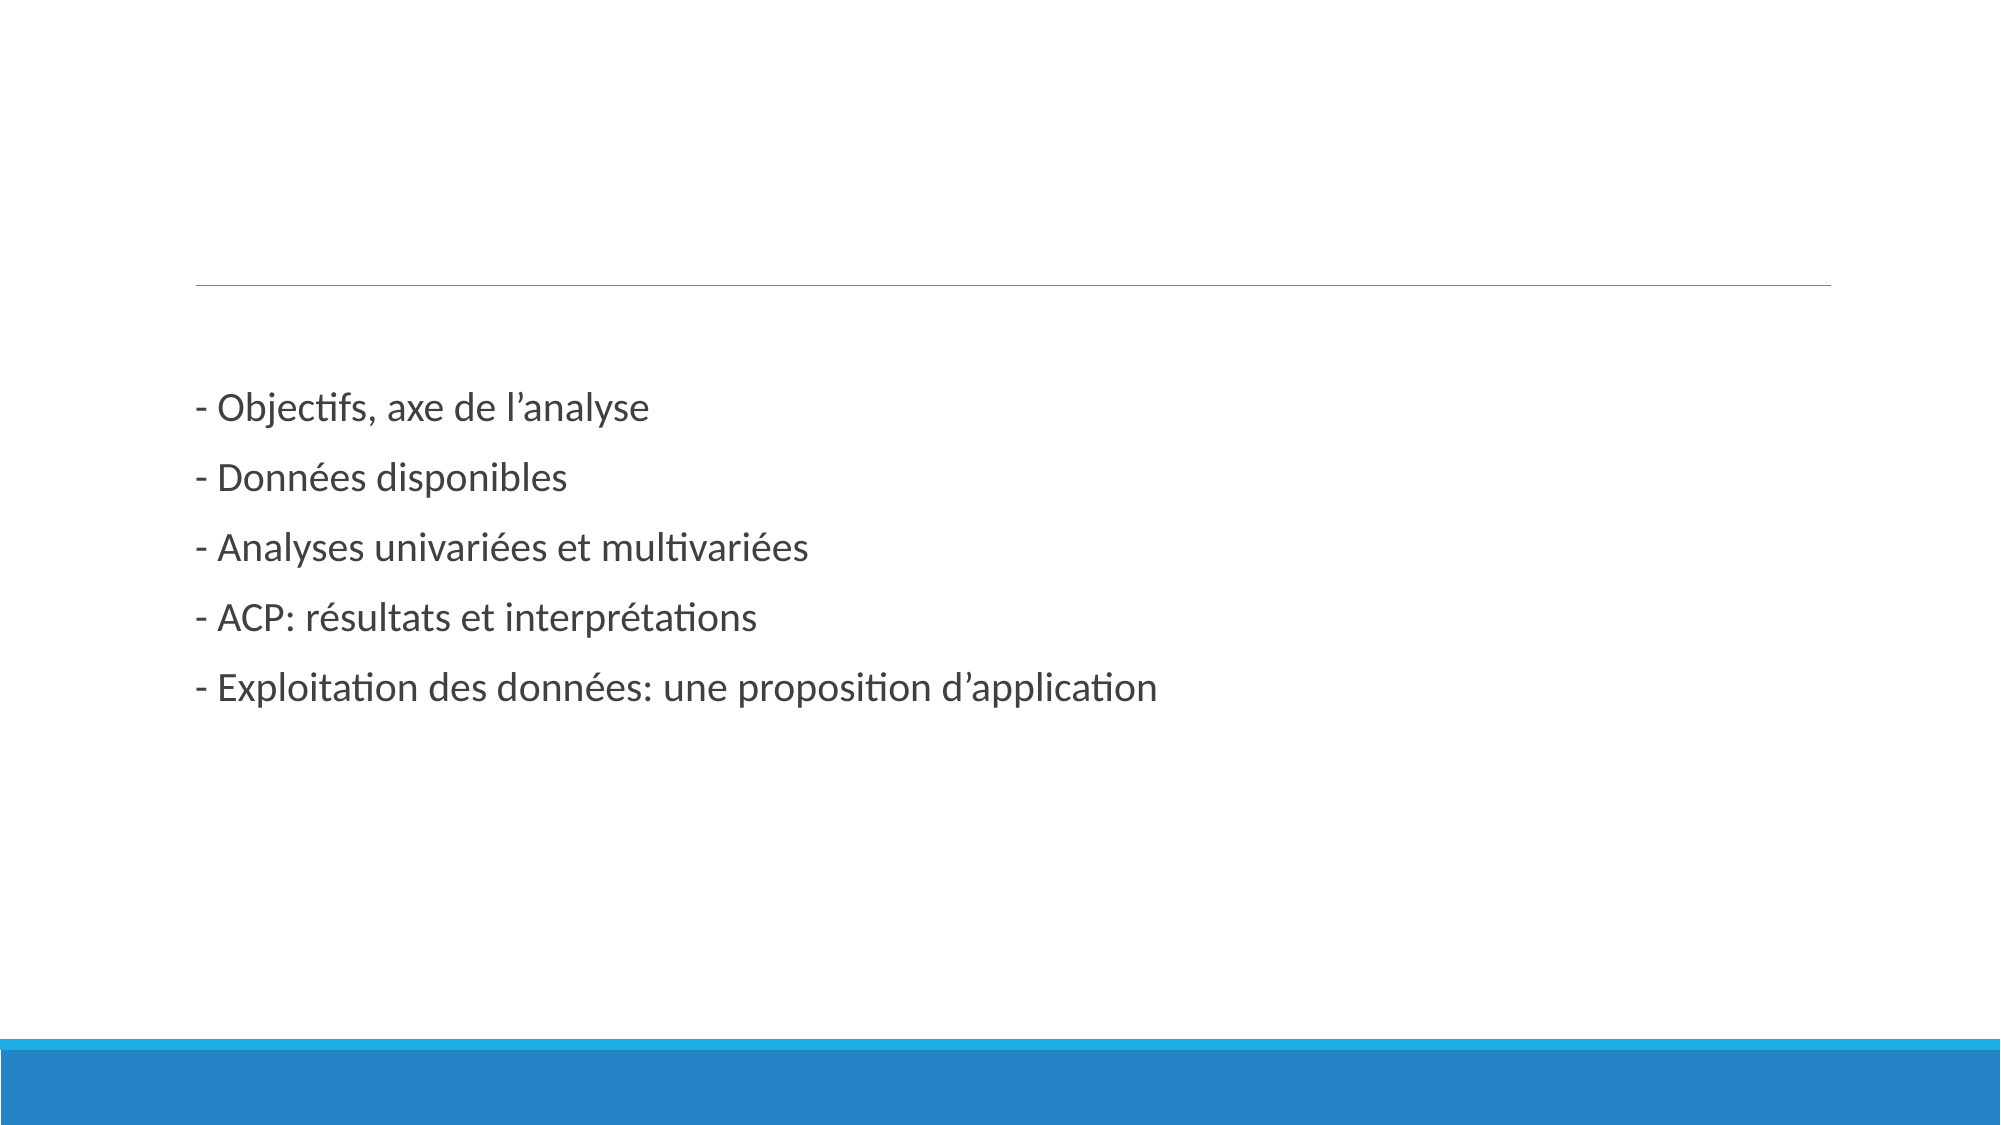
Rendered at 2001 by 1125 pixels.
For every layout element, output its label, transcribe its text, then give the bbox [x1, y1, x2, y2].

list - Objectifs, axe de l’analyse - Données disponibles - Analyses univariées et multivariées - ACP: résultats et interprétations - Exploitation des données: une proposition d’application [180, 302, 1831, 963]
